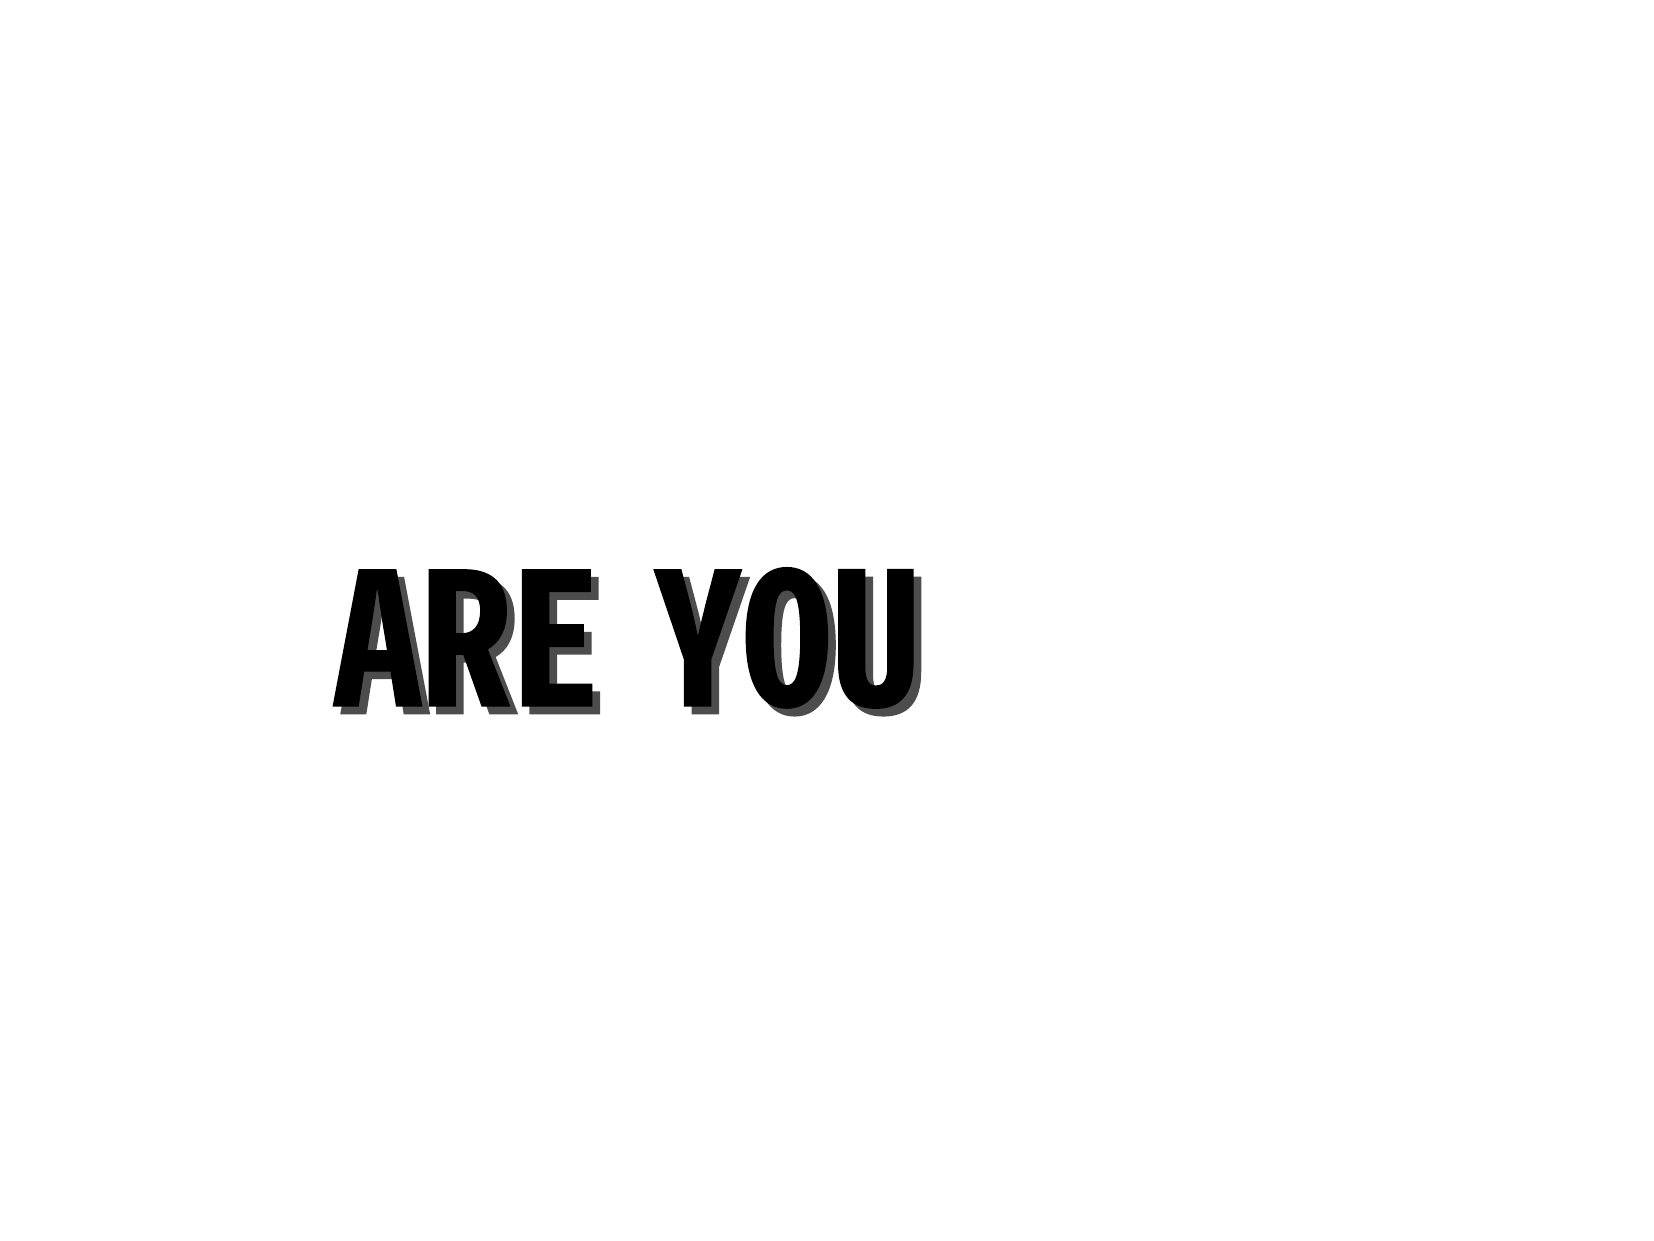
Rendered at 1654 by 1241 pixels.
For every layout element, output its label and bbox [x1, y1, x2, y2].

text_box [332, 569, 519, 715]
text_box [521, 569, 601, 715]
text_box [653, 569, 751, 715]
text_box [838, 568, 922, 717]
text_box [745, 566, 836, 717]
